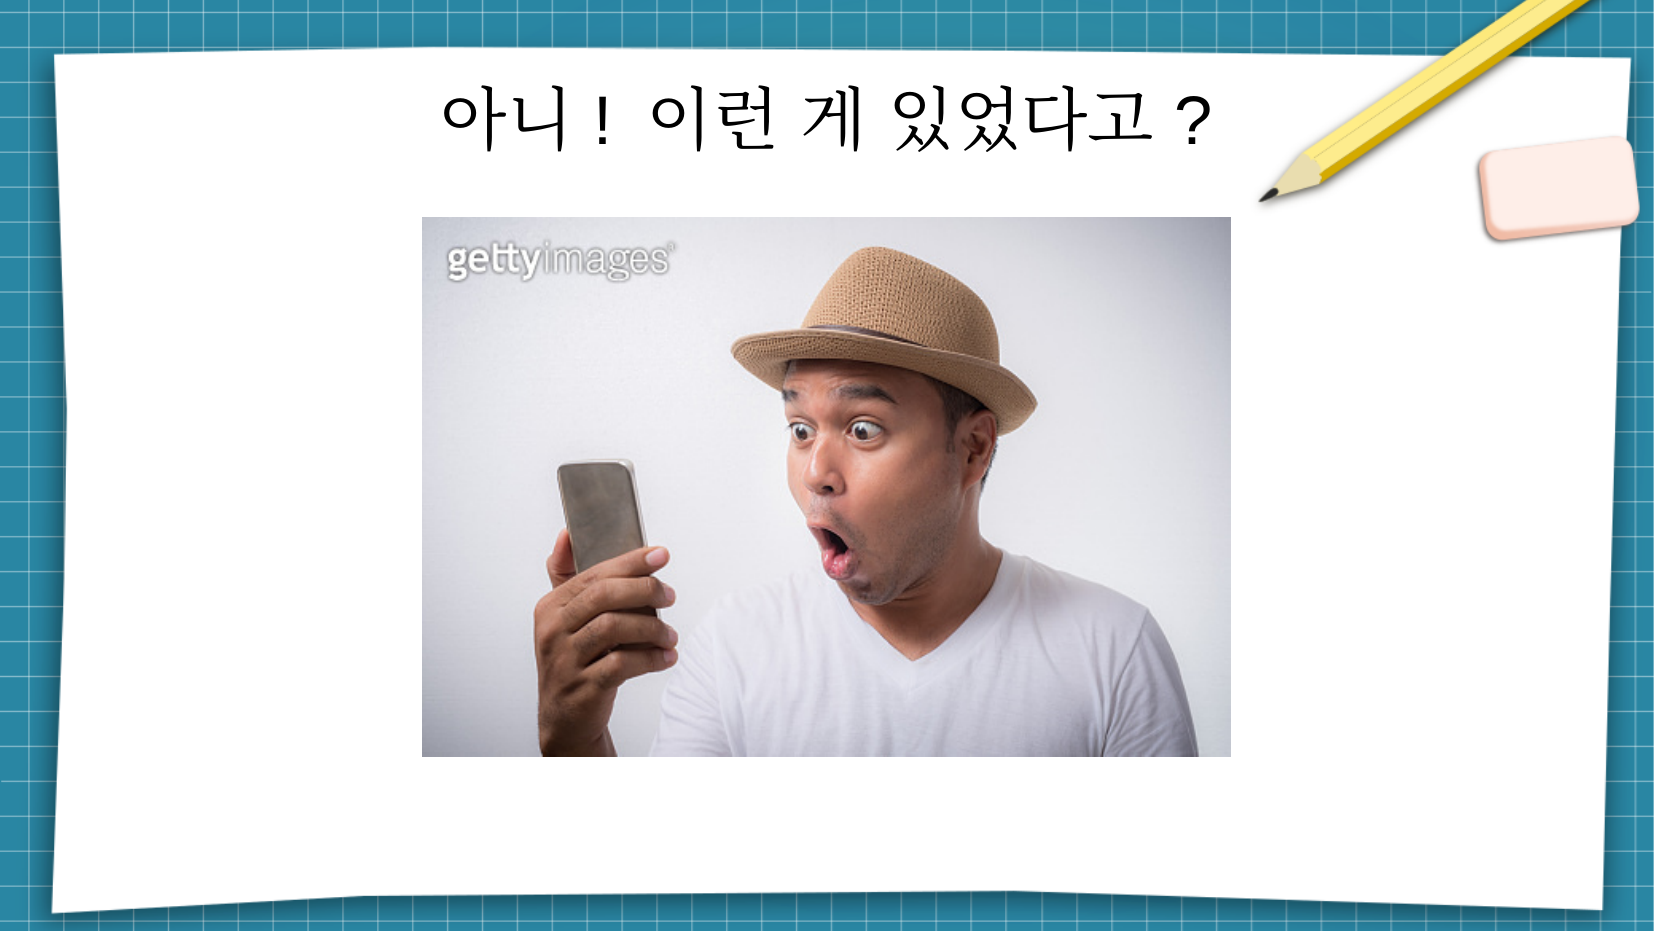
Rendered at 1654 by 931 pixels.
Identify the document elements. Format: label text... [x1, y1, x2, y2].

picture [0, 0, 1654, 931]
title 아니! 이런 게 있었다고? [82, 37, 1571, 193]
